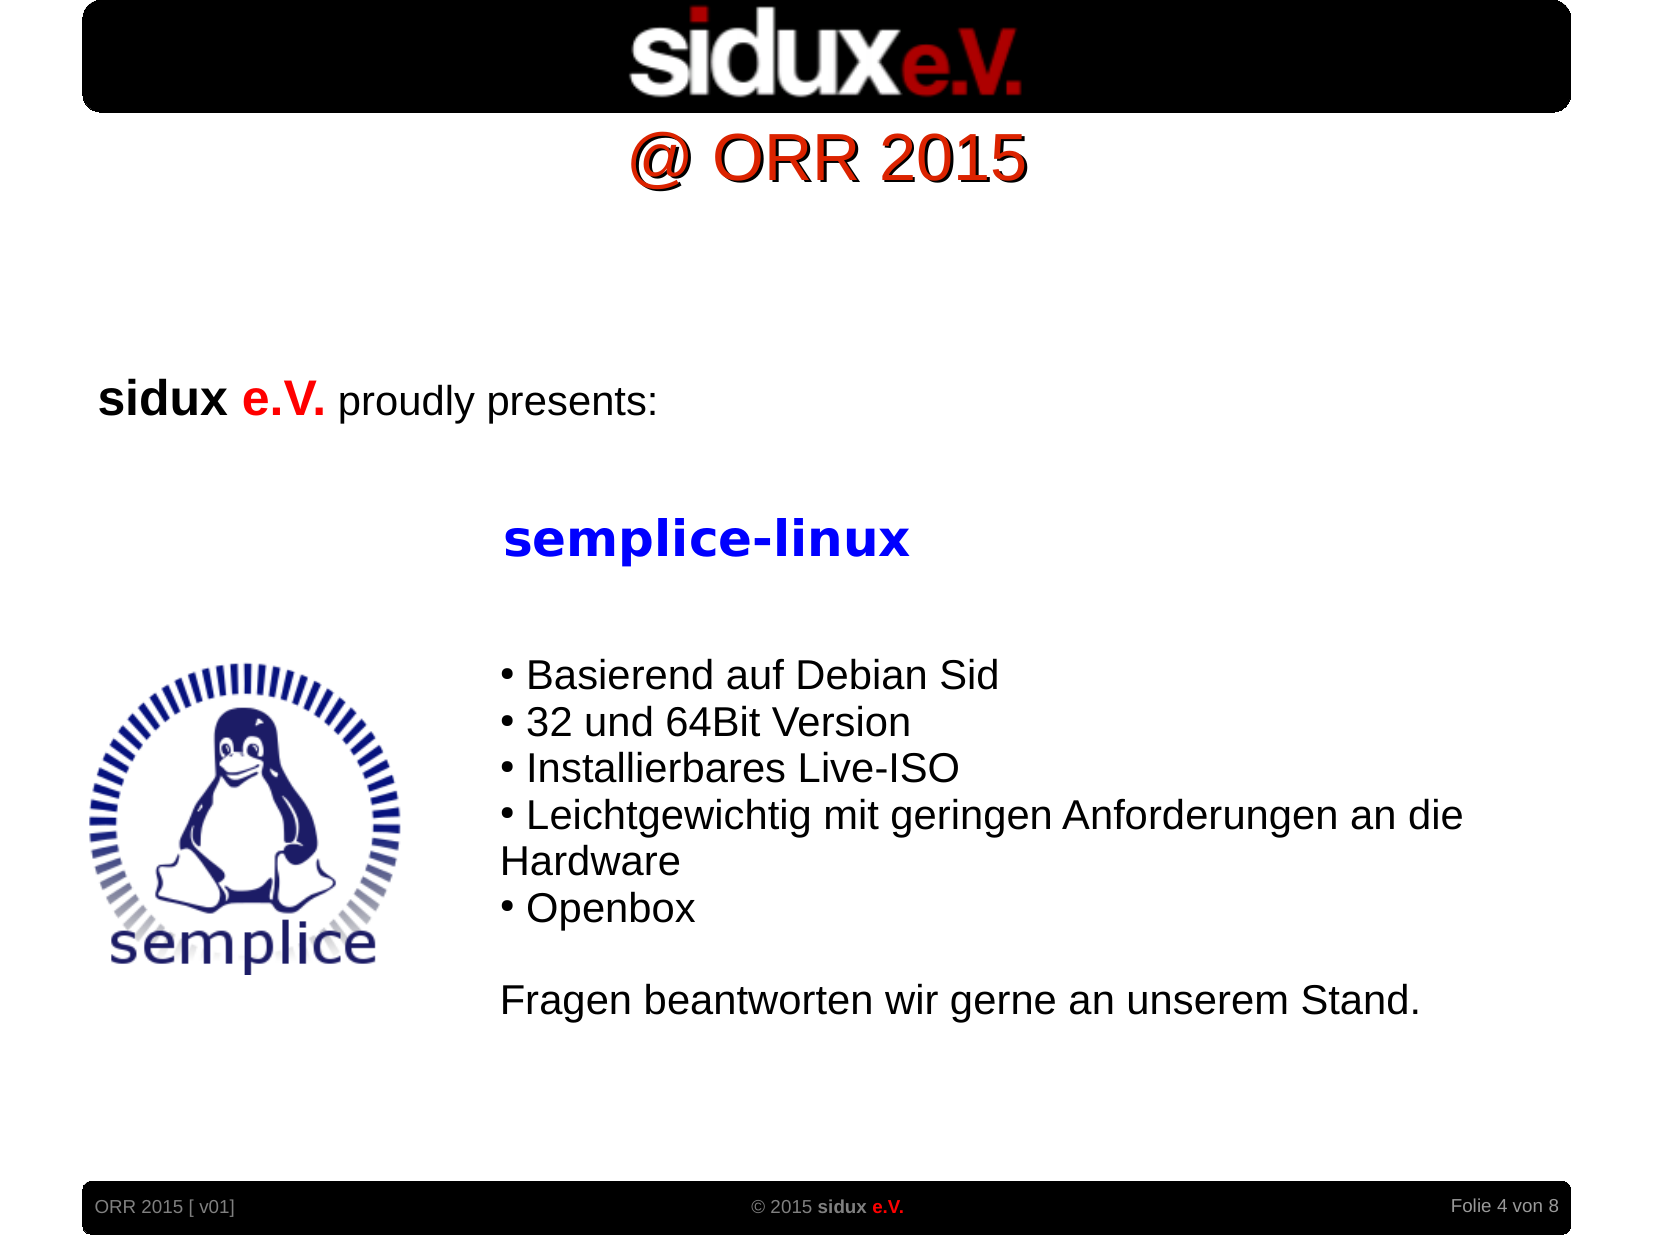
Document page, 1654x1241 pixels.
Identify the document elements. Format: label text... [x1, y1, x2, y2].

text_box sidux e.V. proudly presents: semplice-linux Basierend auf Debian Sid 32 und 64Bit Version Installierbares Live-ISO Leichtgewichtig mit geringen Anforderungen an die Hardware Openbox Fragen beantworten wir gerne an unserem Stand. [82, 224, 1571, 1170]
picture [88, 661, 402, 975]
text_box @ ORR 2015 [82, 112, 1571, 213]
picture [609, 0, 1028, 110]
